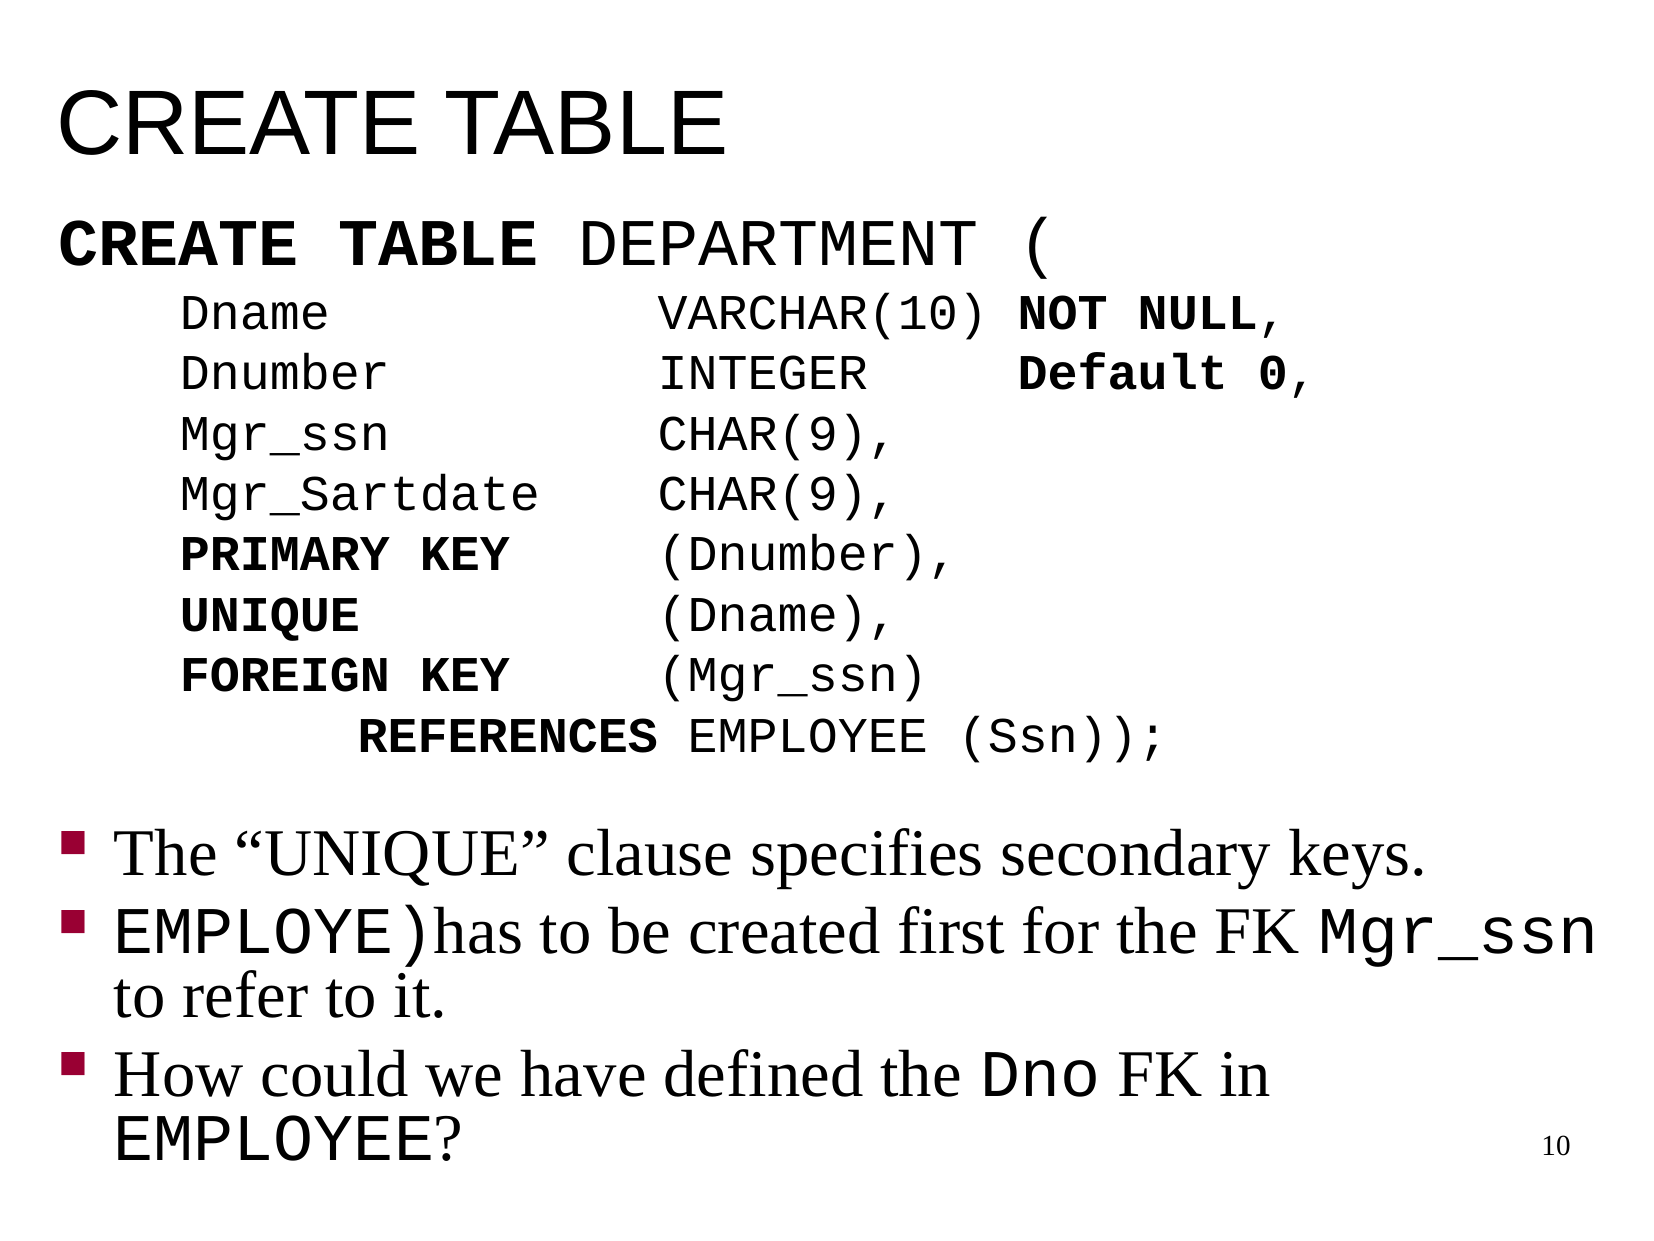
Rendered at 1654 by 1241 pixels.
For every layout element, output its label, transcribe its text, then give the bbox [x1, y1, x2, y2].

list CREATE TABLE DEPARTMENT ( Dname VARCHAR(10) NOT NULL, Dnumber INTEGER Default 0, Mgr_ssn CHAR(9), Mgr_Sartdate CHAR(9), PRIMARY KEY (Dnumber), UNIQUE (Dname), FOREIGN KEY (Mgr_ssn) REFERENCES EMPLOYEE (Ssn)); The “UNIQUE” clause specifies secondary keys. EMPLOYE)has to be created first for the FK Mgr_ssn to refer to it. How could we have defined the Dno FK in EMPLOYEE? [43, 206, 1626, 1186]
title CREATE TABLE [41, 54, 1452, 180]
